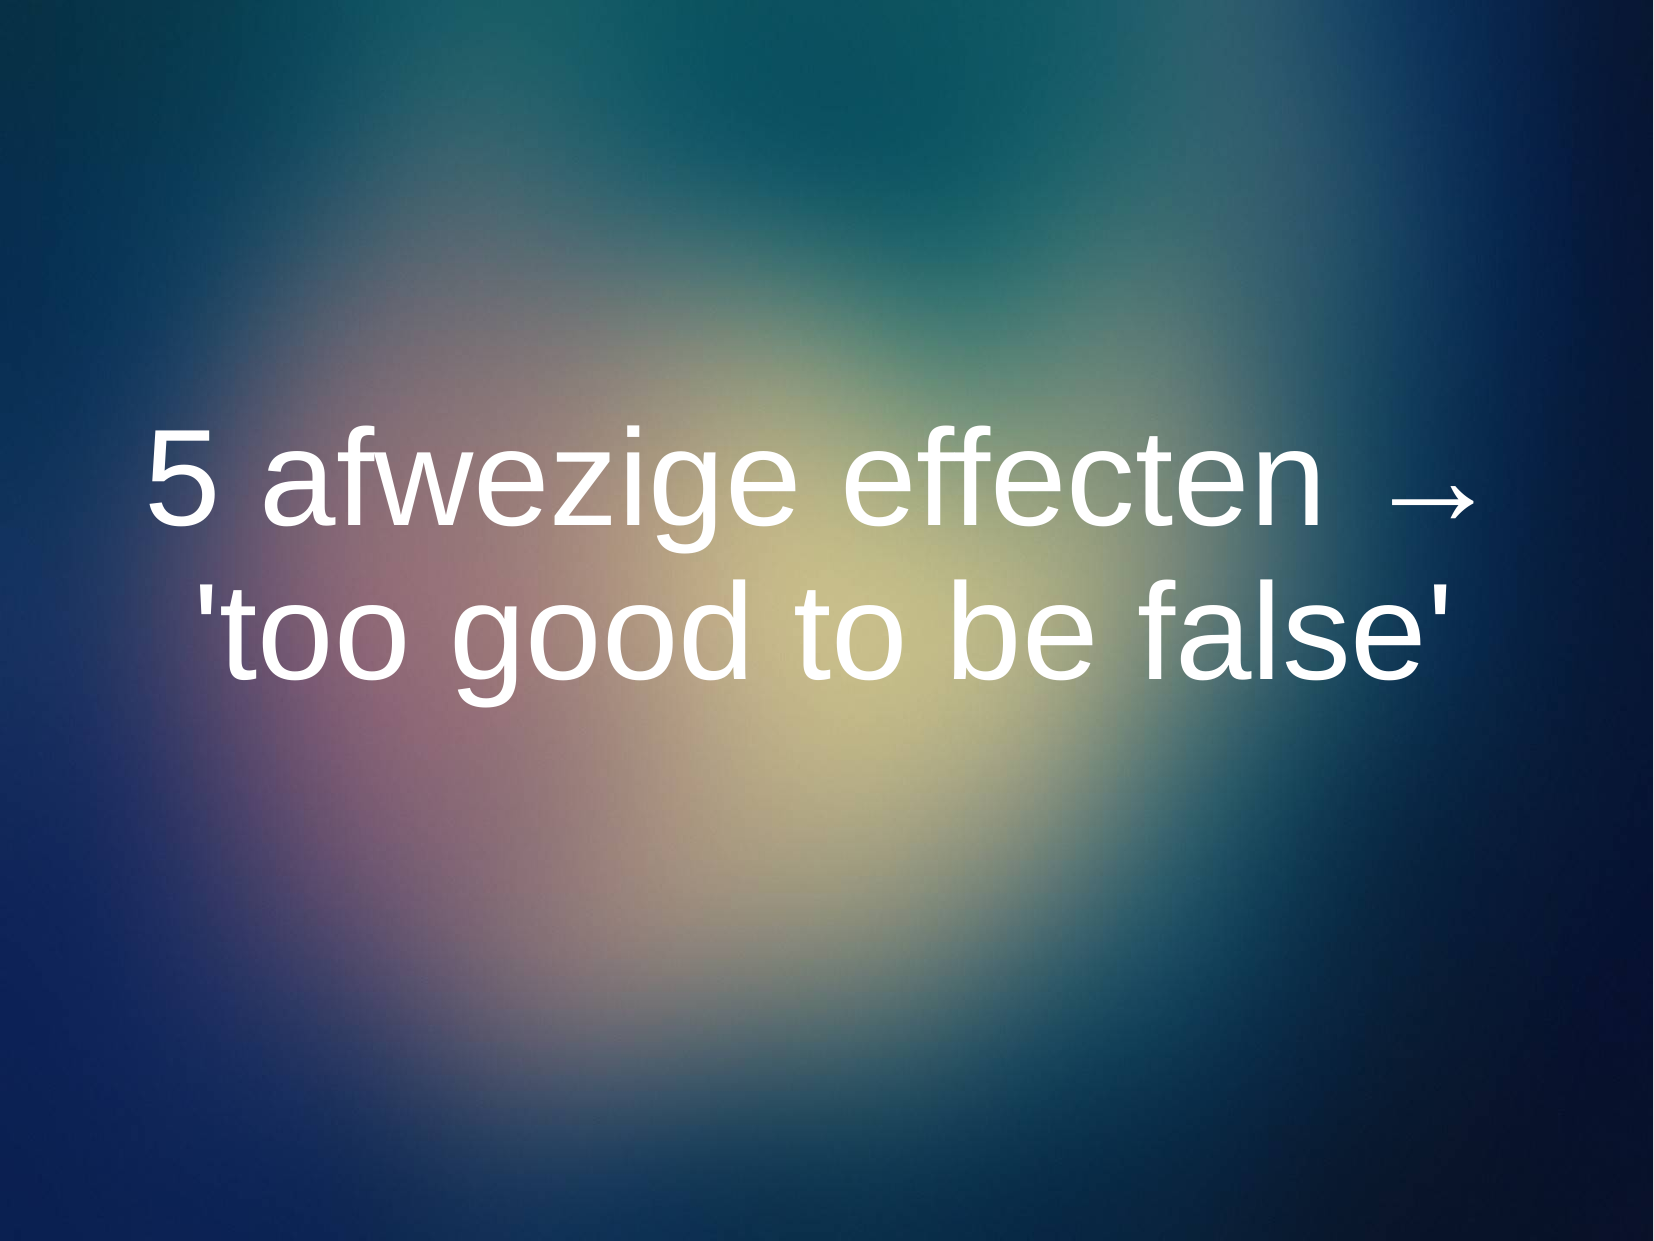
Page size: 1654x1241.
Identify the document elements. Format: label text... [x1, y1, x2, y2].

picture [0, 0, 1654, 1241]
text_box 5 afwezige effecten → 'too good to be false' [60, 393, 1589, 717]
